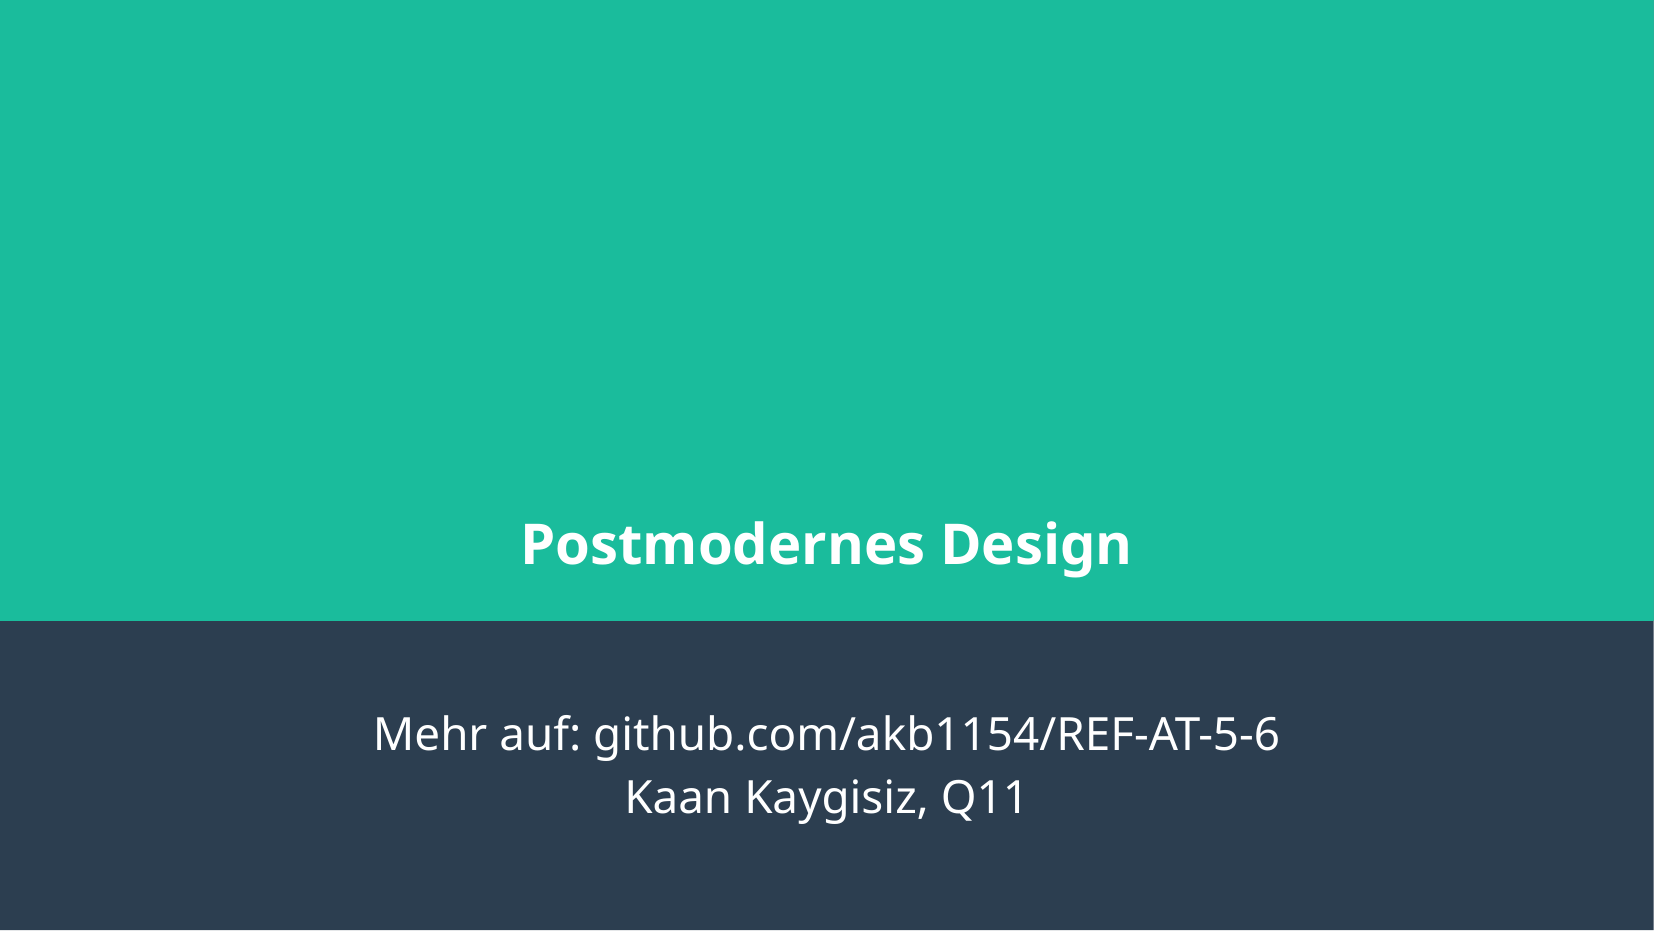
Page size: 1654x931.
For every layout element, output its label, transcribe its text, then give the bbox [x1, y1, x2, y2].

title Postmodernes Design [59, 465, 1595, 583]
subtitle Mehr auf: github.com/akb1154/REF-AT-5-6 Kaan Kaygisiz, Q11 [59, 642, 1595, 886]
